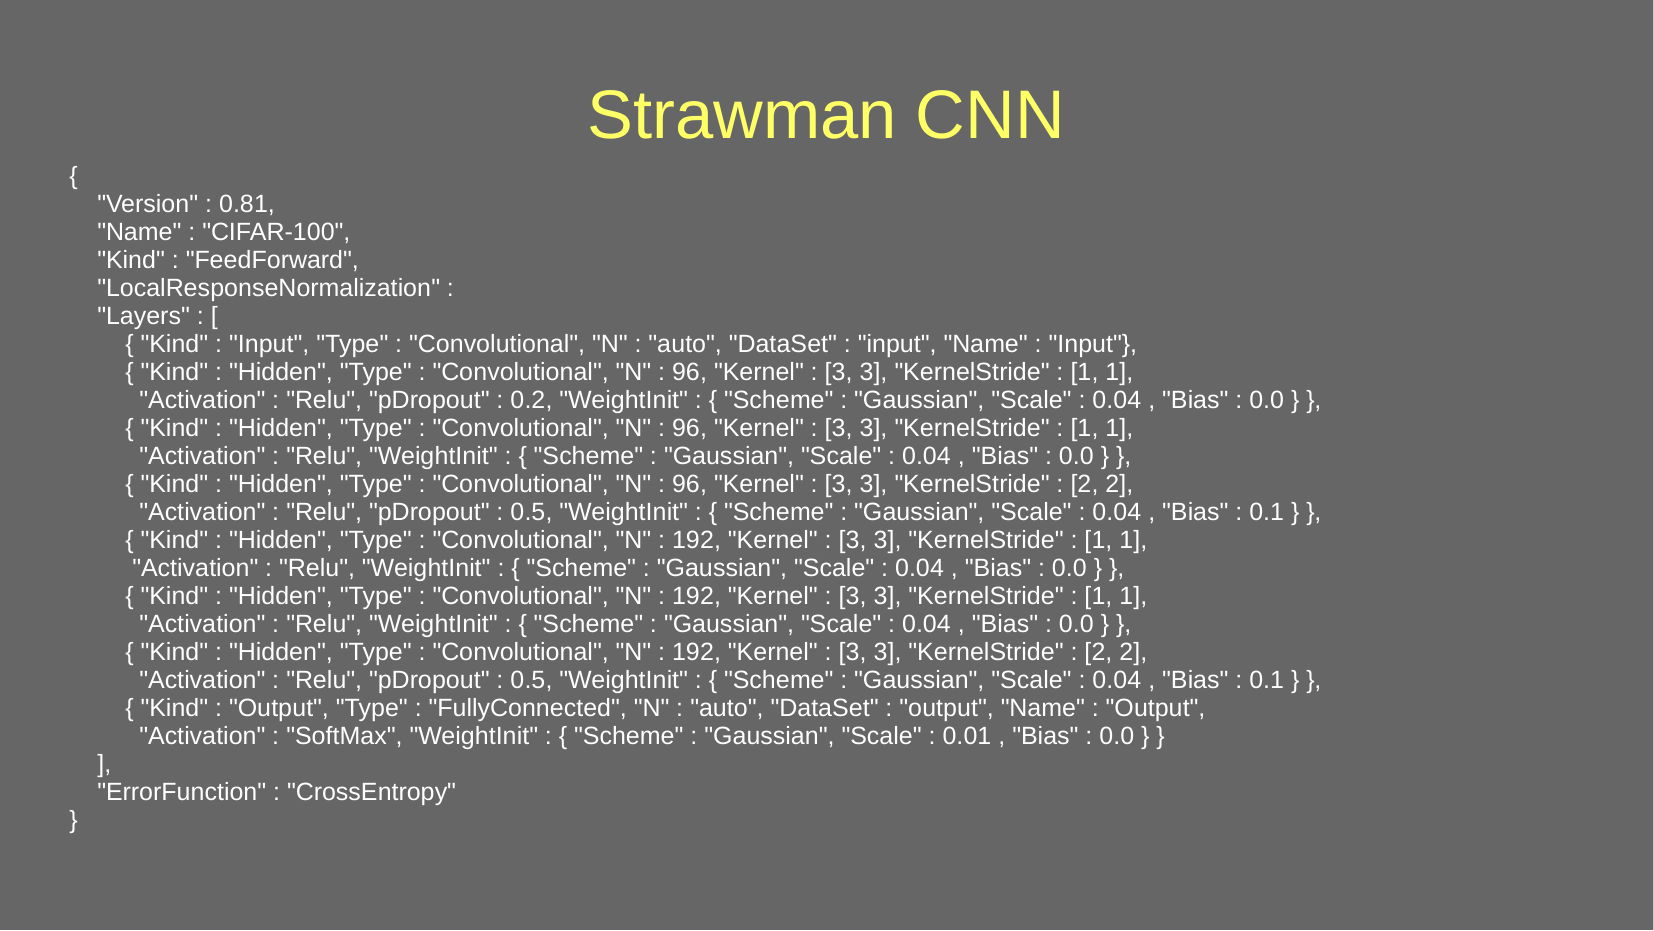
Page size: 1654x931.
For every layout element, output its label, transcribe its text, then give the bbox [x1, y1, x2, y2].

title Strawman CNN [82, 36, 1571, 154]
text_box { "Version" : 0.81, "Name" : "CIFAR-100", "Kind" : "FeedForward", "LocalResponseNormalization" : "Layers" : [ { "Kind" : "Input", "Type" : "Convolutional", "N" : "auto", "DataSet" : "input", "Name" : "Input"}, { "Kind" : "Hidden", "Type" : "Convolutional", "N" : 96, "Kernel" : [3, 3], "KernelStride" : [1, 1], "Activation" : "Relu", "pDropout" : 0.2, "WeightInit" : { "Scheme" : "Gaussian", "Scale" : 0.04 , "Bias" : 0.0 } }, { "Kind" : "Hidden", "Type" : "Convolutional", "N" : 96, "Kernel" : [3, 3], "KernelStride" : [1, 1], "Activation" : "Relu", "WeightInit" : { "Scheme" : "Gaussian", "Scale" : 0.04 , "Bias" : 0.0 } }, { "Kind" : "Hidden", "Type" : "Convolutional", "N" : 96, "Kernel" : [3, 3], "KernelStride" : [2, 2], "Activation" : "Relu", "pDropout" : 0.5, "WeightInit" : { "Scheme" : "Gaussian", "Scale" : 0.04 , "Bias" : 0.1 } }, { "Kind" : "Hidden", "Type" : "Convolutional", "N" : 192, "Kernel" : [3, 3], "KernelStride" : [1, 1], "Activation" : "Relu", "WeightInit" : { "Scheme" : "Gaussian", "Scale" : 0.04 , "Bias" : 0.0 } }, { "Kind" : "Hidden", "Type" : "Convolutional", "N" : 192, "Kernel" : [3, 3], "KernelStride" : [1, 1], "Activation" : "Relu", "WeightInit" : { "Scheme" : "Gaussian", "Scale" : 0.04 , "Bias" : 0.0 } }, { "Kind" : "Hidden", "Type" : "Convolutional", "N" : 192, "Kernel" : [3, 3], "KernelStride" : [2, 2], "Activation" : "Relu", "pDropout" : 0.5, "WeightInit" : { "Scheme" : "Gaussian", "Scale" : 0.04 , "Bias" : 0.1 } }, { "Kind" : "Output", "Type" : "FullyConnected", "N" : "auto", "DataSet" : "output", "Name" : "Output", "Activation" : "SoftMax", "WeightInit" : { "Scheme" : "Gaussian", "Scale" : 0.01 , "Bias" : 0.0 } } ], "ErrorFunction" : "CrossEntropy" } [54, 154, 1654, 881]
